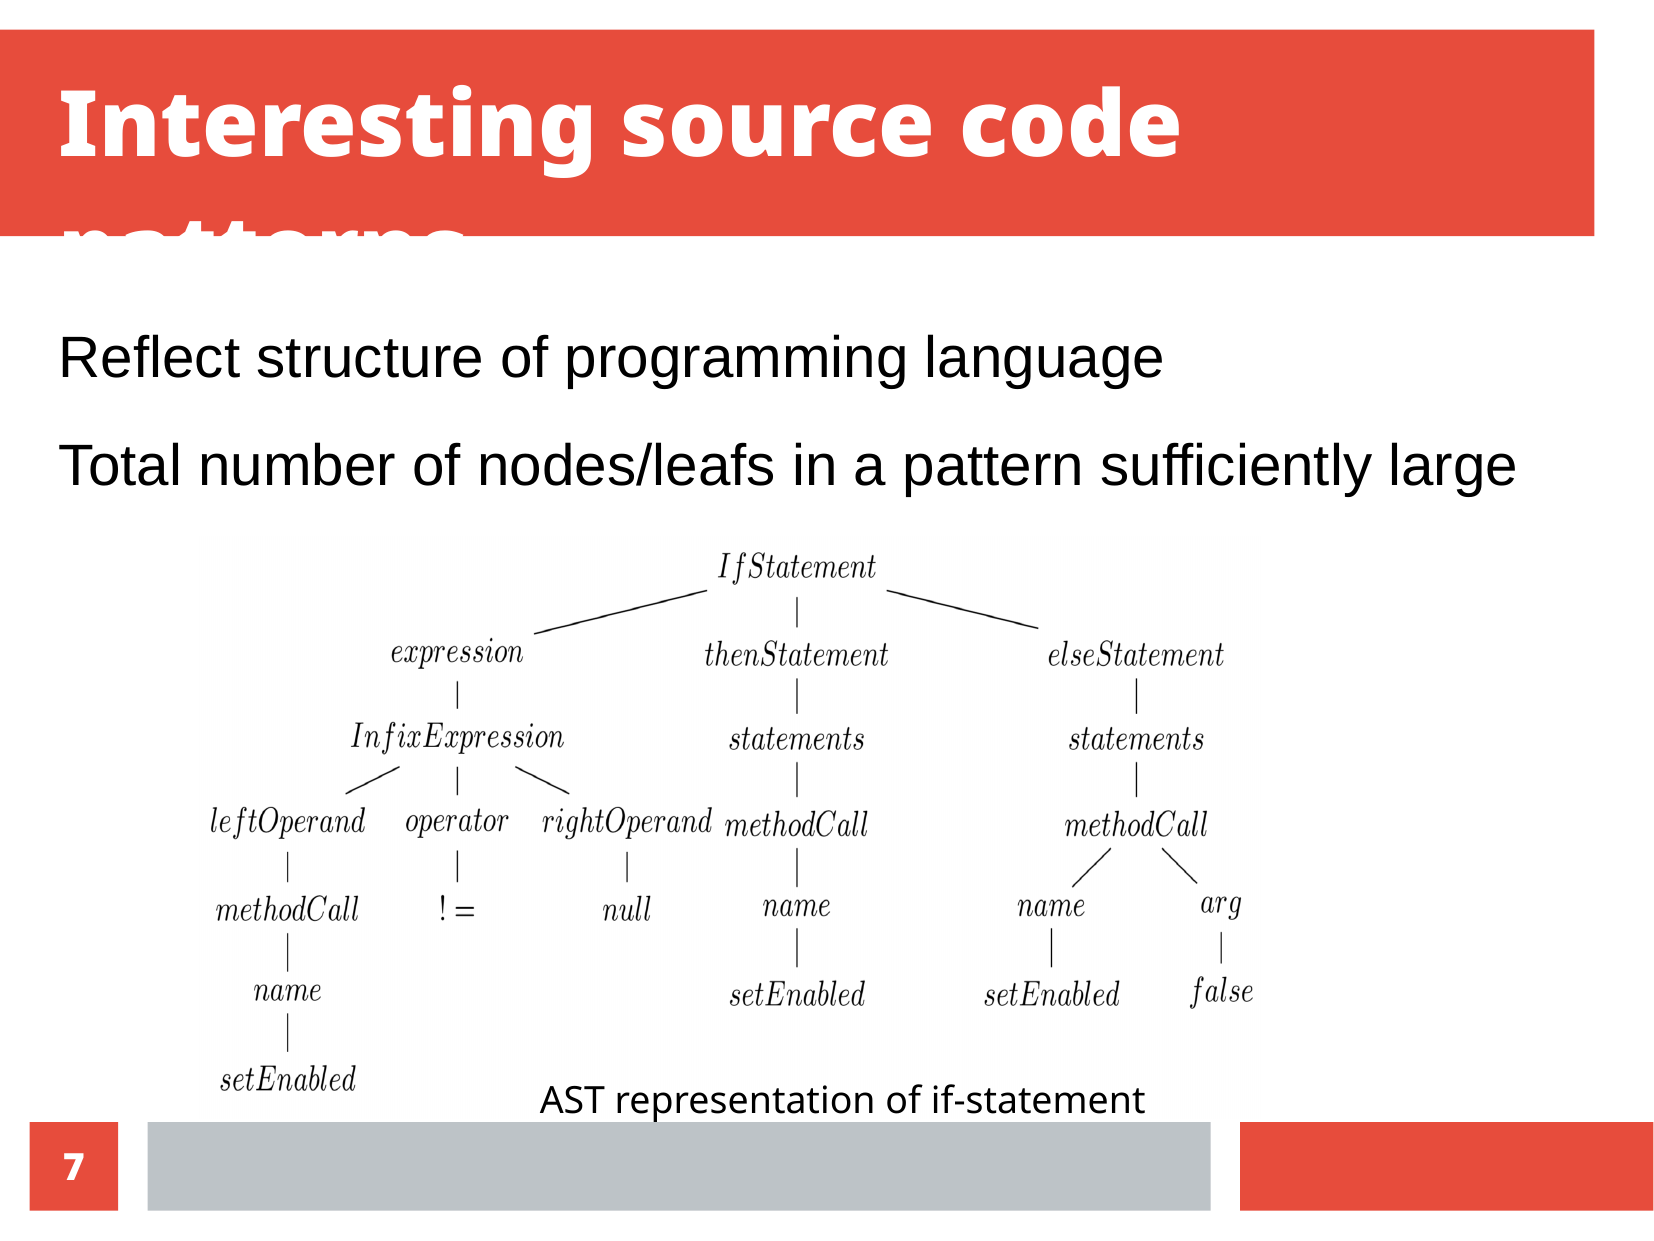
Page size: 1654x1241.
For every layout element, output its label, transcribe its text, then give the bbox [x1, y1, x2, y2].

title Interesting source code patterns [59, 59, 1595, 207]
text_box AST representation of if-statement [525, 1066, 1351, 1129]
list Reflect structure of programming language Total number of nodes/leafs in a pattern sufficiently large [59, 324, 1565, 1093]
picture [197, 536, 1261, 1119]
